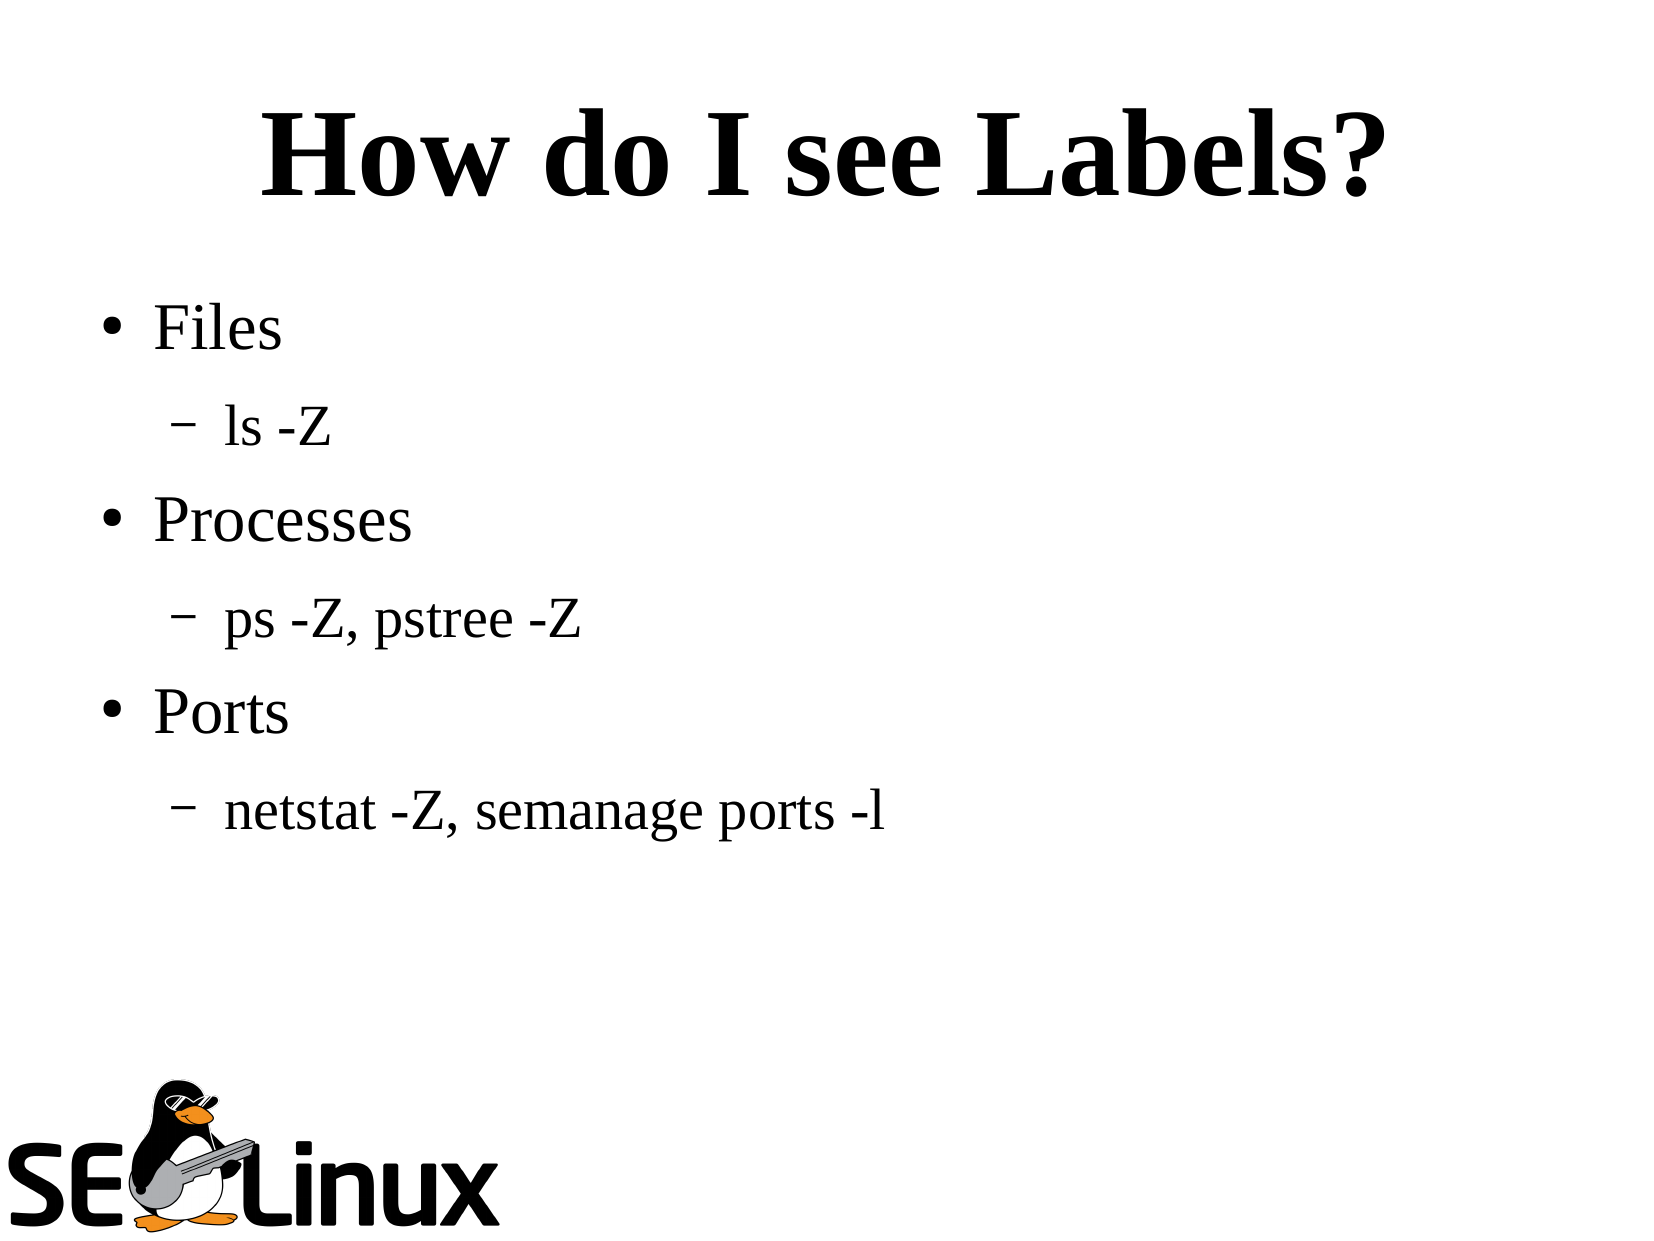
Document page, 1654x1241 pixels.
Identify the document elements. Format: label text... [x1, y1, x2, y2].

title How do I see Labels? [82, 49, 1571, 257]
list Files ls -Z Processes ps -Z, pstree -Z Ports netstat -Z, semanage ports -l [82, 290, 1571, 1010]
picture [0, 919, 526, 1241]
